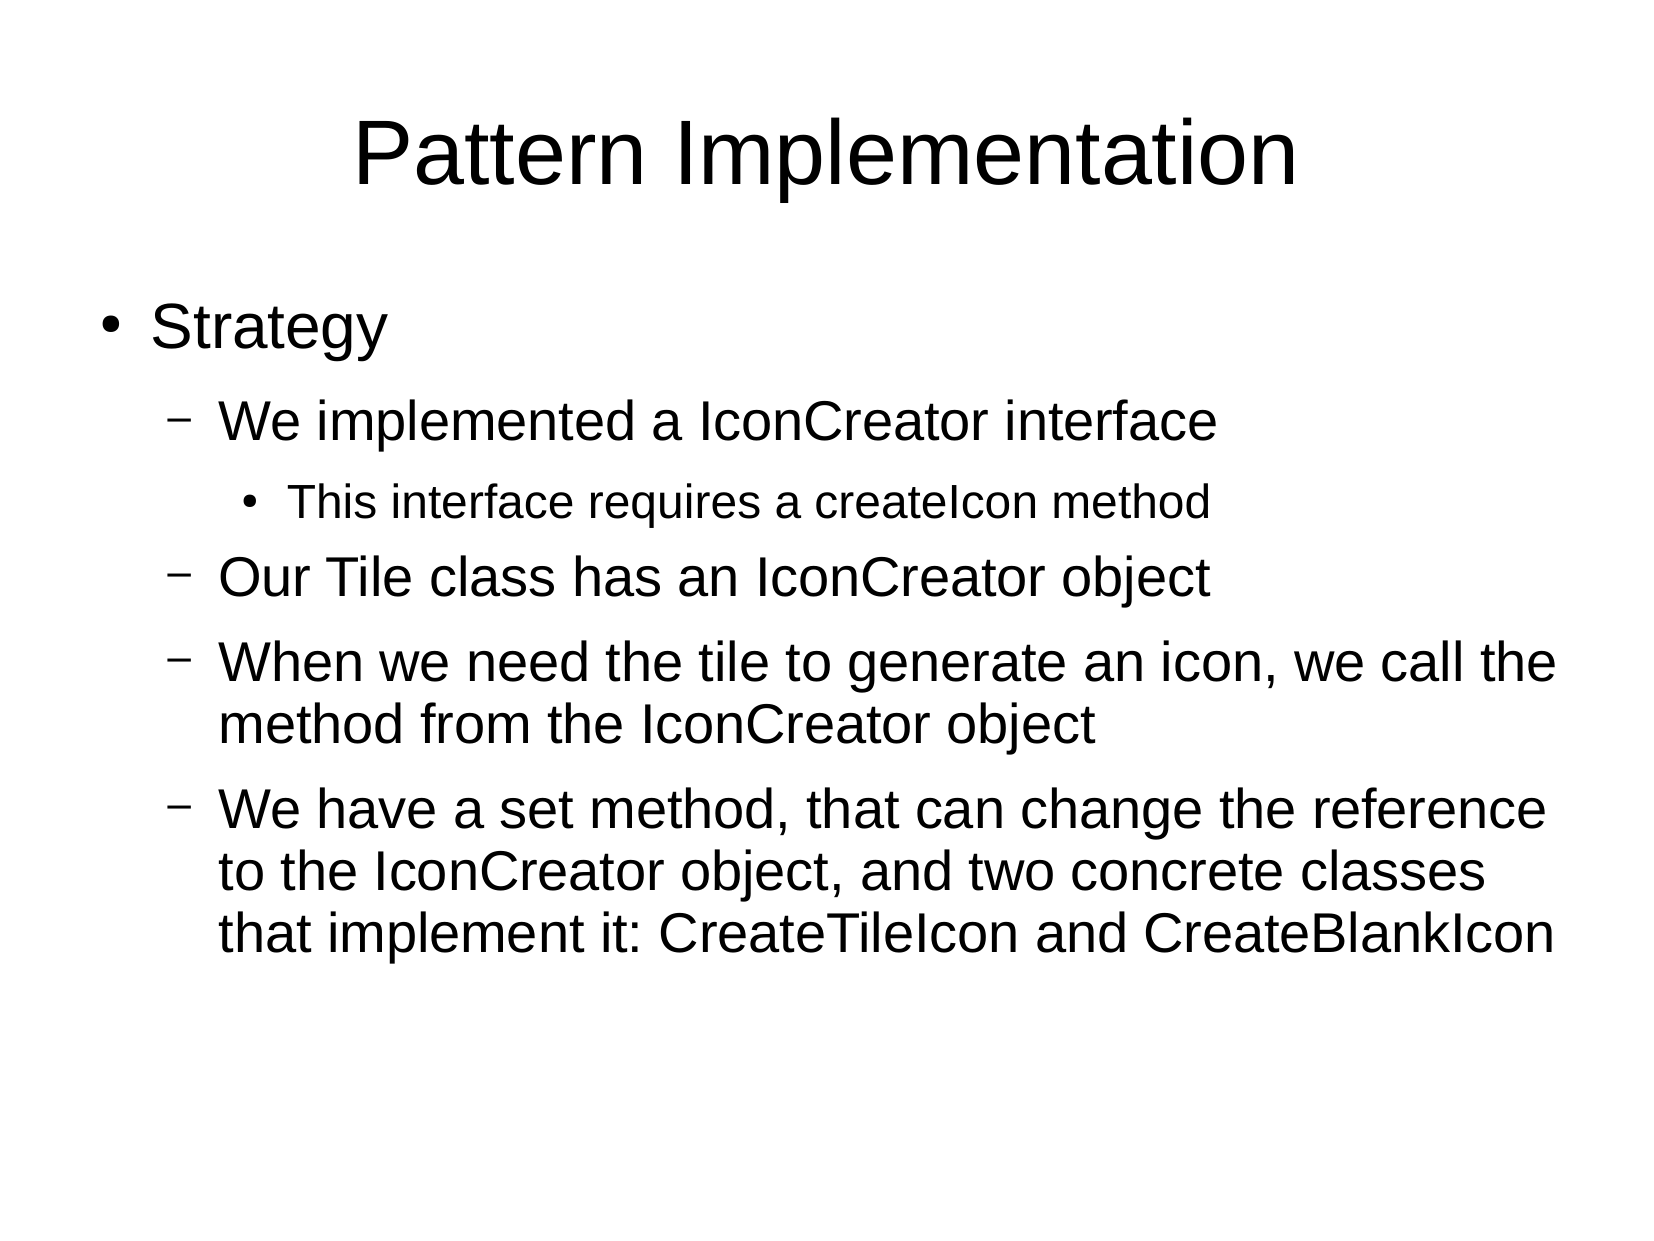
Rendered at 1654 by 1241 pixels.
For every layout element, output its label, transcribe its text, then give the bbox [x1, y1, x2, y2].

title Pattern Implementation [82, 49, 1571, 257]
list Strategy We implemented a IconCreator interface This interface requires a createIcon method Our Tile class has an IconCreator object When we need the tile to generate an icon, we call the method from the IconCreator object We have a set method, that can change the reference to the IconCreator object, and two concrete classes that implement it: CreateTileIcon and CreateBlankIcon [82, 290, 1571, 1010]
